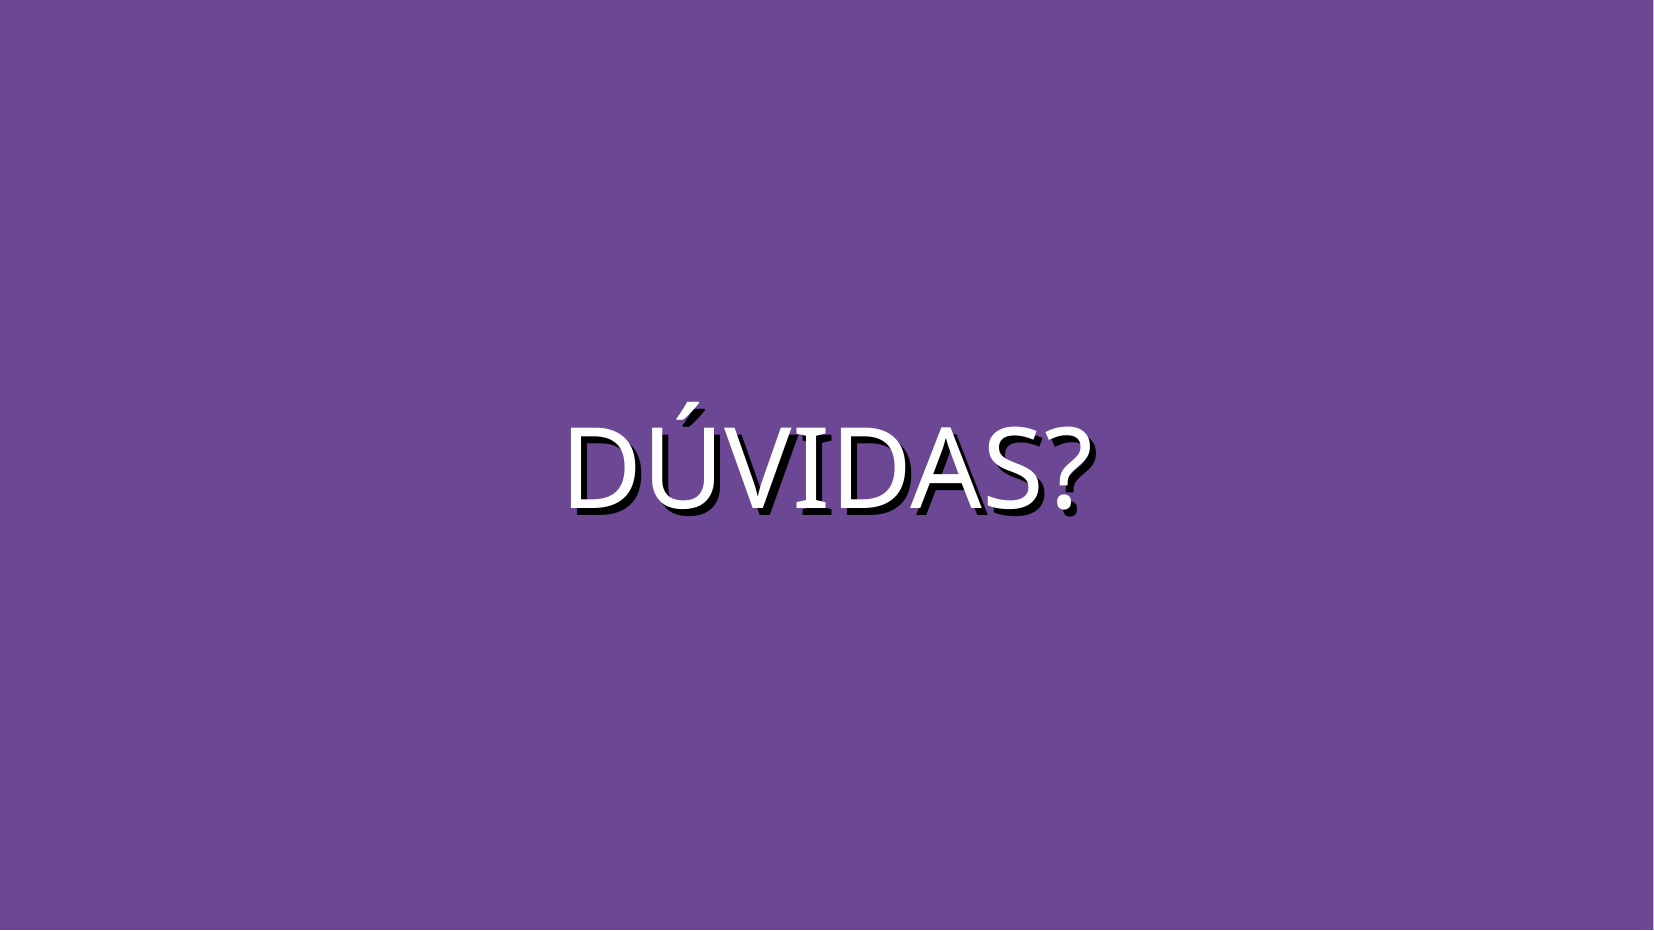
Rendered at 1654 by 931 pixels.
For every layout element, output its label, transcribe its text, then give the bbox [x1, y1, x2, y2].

subtitle DÚVIDAS? [82, 105, 1571, 826]
